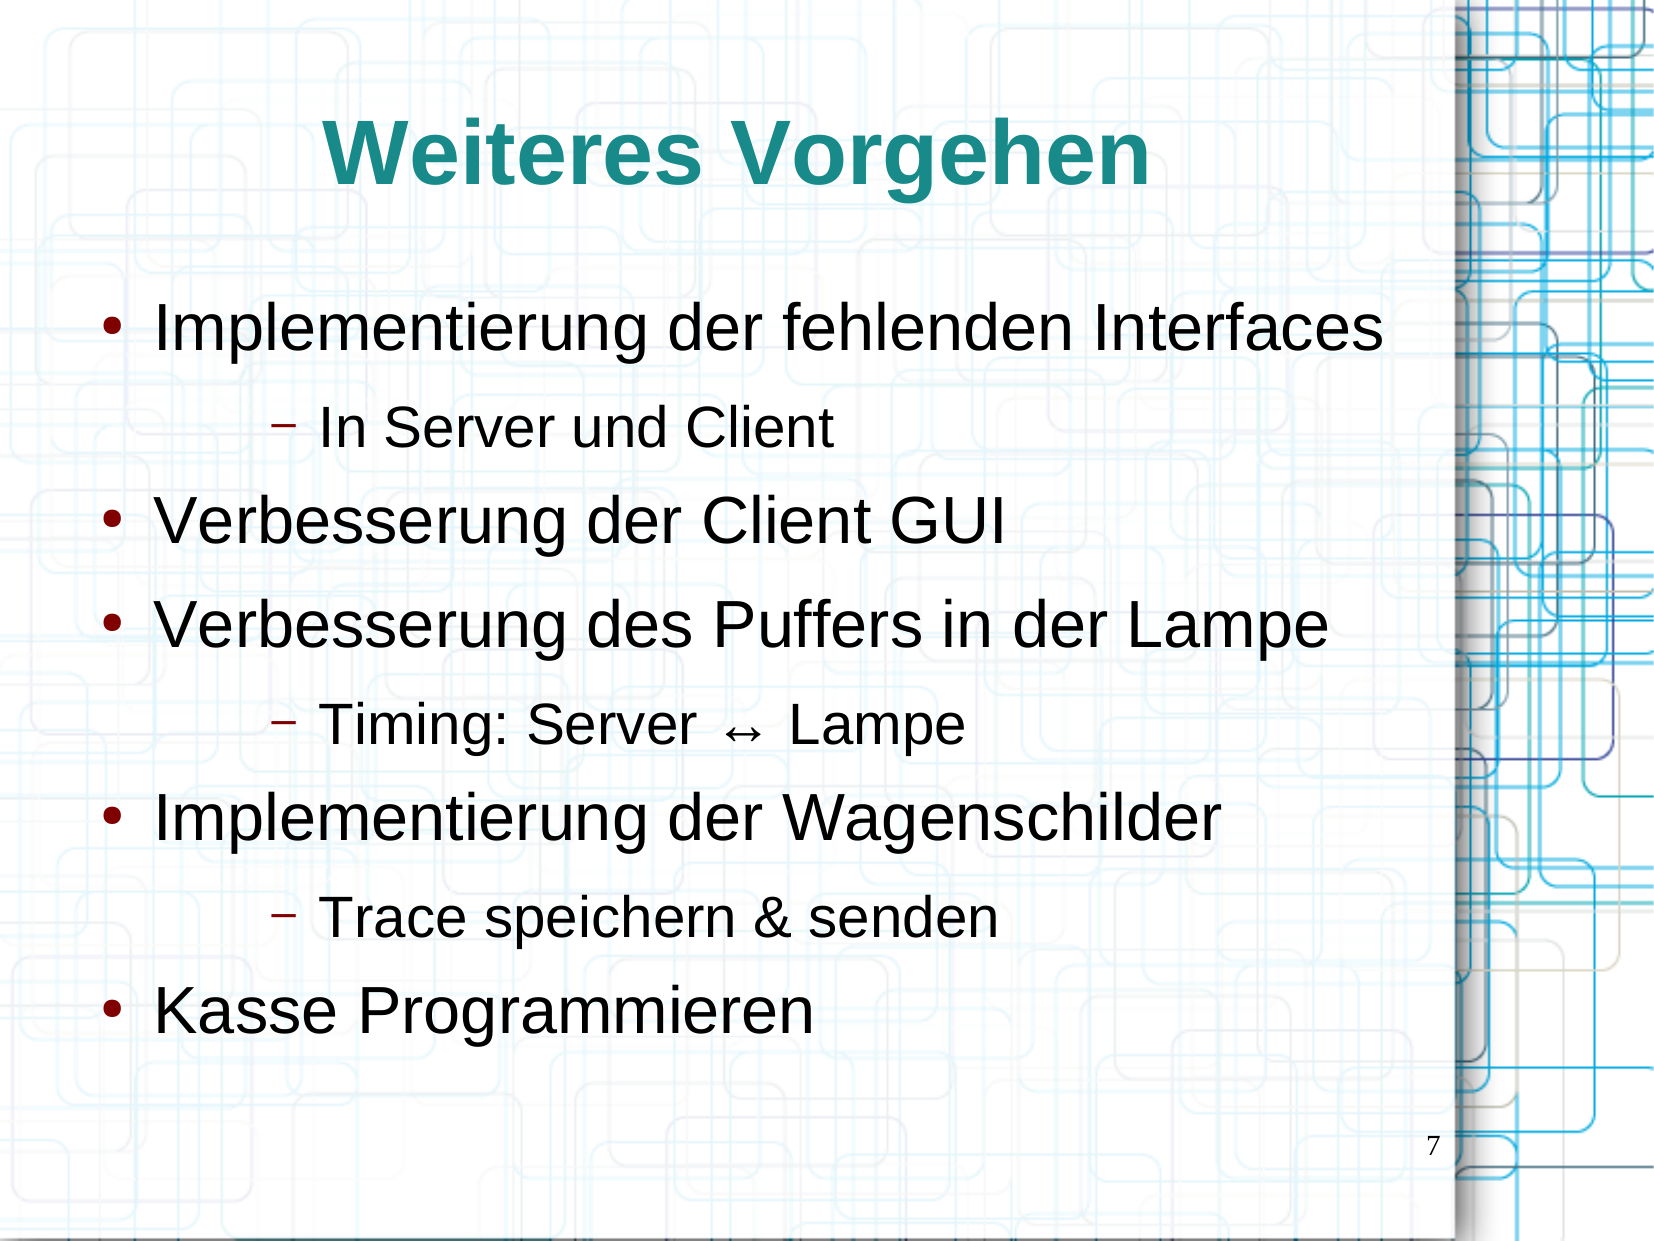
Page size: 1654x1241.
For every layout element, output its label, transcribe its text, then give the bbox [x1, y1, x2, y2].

title Weiteres Vorgehen [59, 51, 1418, 255]
list Implementierung der fehlenden Interfaces In Server und Client Verbesserung der Client GUI Verbesserung des Puffers in der Lampe Timing: Server ↔ Lampe Implementierung der Wagenschilder Trace speichern & senden Kasse Programmieren [82, 290, 1418, 1106]
picture [0, 0, 1654, 1241]
